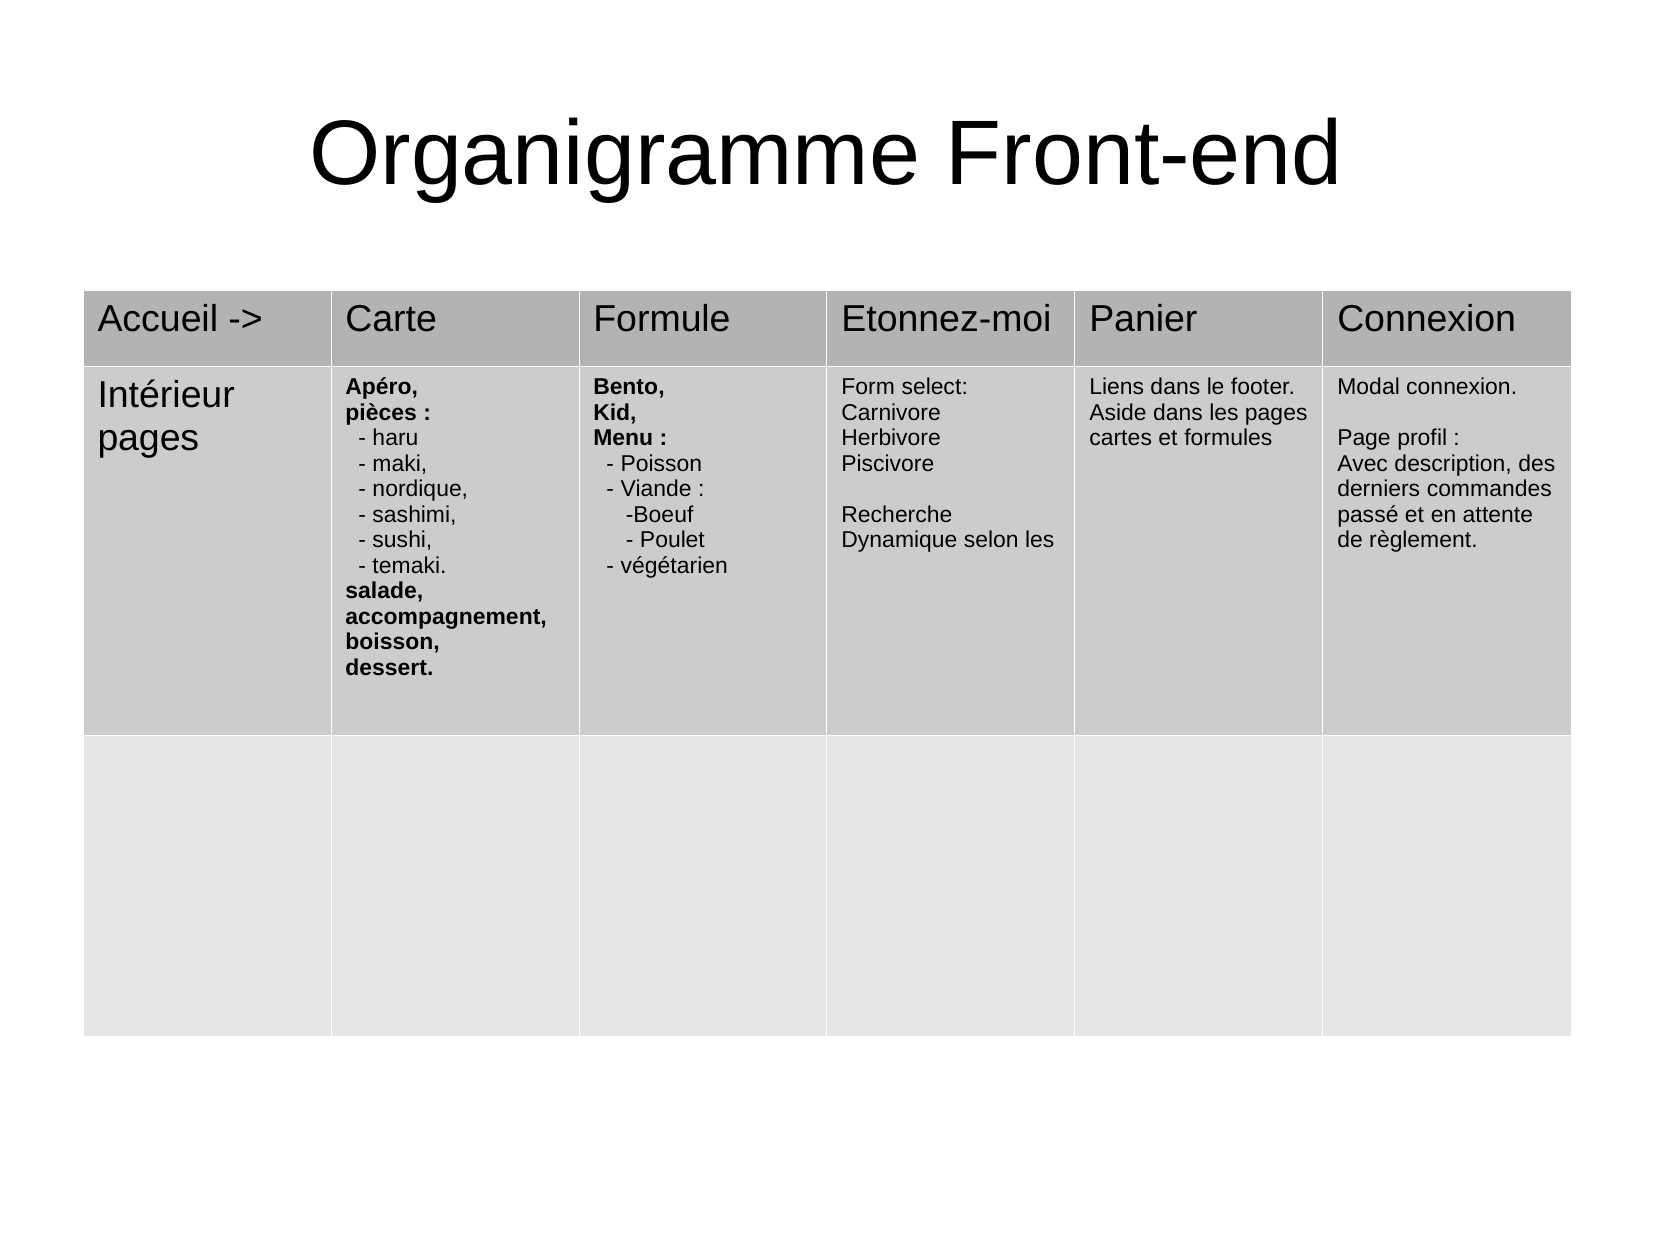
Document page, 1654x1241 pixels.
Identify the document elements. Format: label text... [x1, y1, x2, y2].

table_header Formule [580, 291, 826, 366]
table_cell Liens dans le footer. Aside dans les pages cartes et formules [1075, 367, 1322, 735]
table_header Etonnez-moi [827, 291, 1074, 366]
table_header Panier [1075, 291, 1322, 366]
table_cell [580, 736, 826, 1036]
table_cell Intérieur pages [84, 367, 331, 735]
table_cell Form select: Carnivore Herbivore Piscivore Recherche Dynamique selon les [827, 367, 1074, 735]
table_cell Modal connexion. Page profil : Avec description, des derniers commandes passé et en attente de règlement. [1323, 367, 1571, 735]
title Organigramme Front-end [82, 49, 1571, 257]
table_header Accueil -> [84, 291, 331, 366]
table_cell [1075, 736, 1322, 1036]
table_cell [1323, 736, 1571, 1036]
table_header Carte [332, 291, 579, 366]
table_cell [827, 736, 1074, 1036]
table_cell Apéro, pièces : - haru - maki, - nordique, - sashimi, - sushi, - temaki. salade, accompagnement, boisson, dessert. [332, 367, 579, 735]
table_cell [332, 736, 579, 1036]
table_cell Bento, Kid, Menu : - Poisson - Viande : -Boeuf - Poulet - végétarien [580, 367, 826, 735]
table_header Connexion [1323, 291, 1571, 366]
table_cell [84, 736, 331, 1036]
